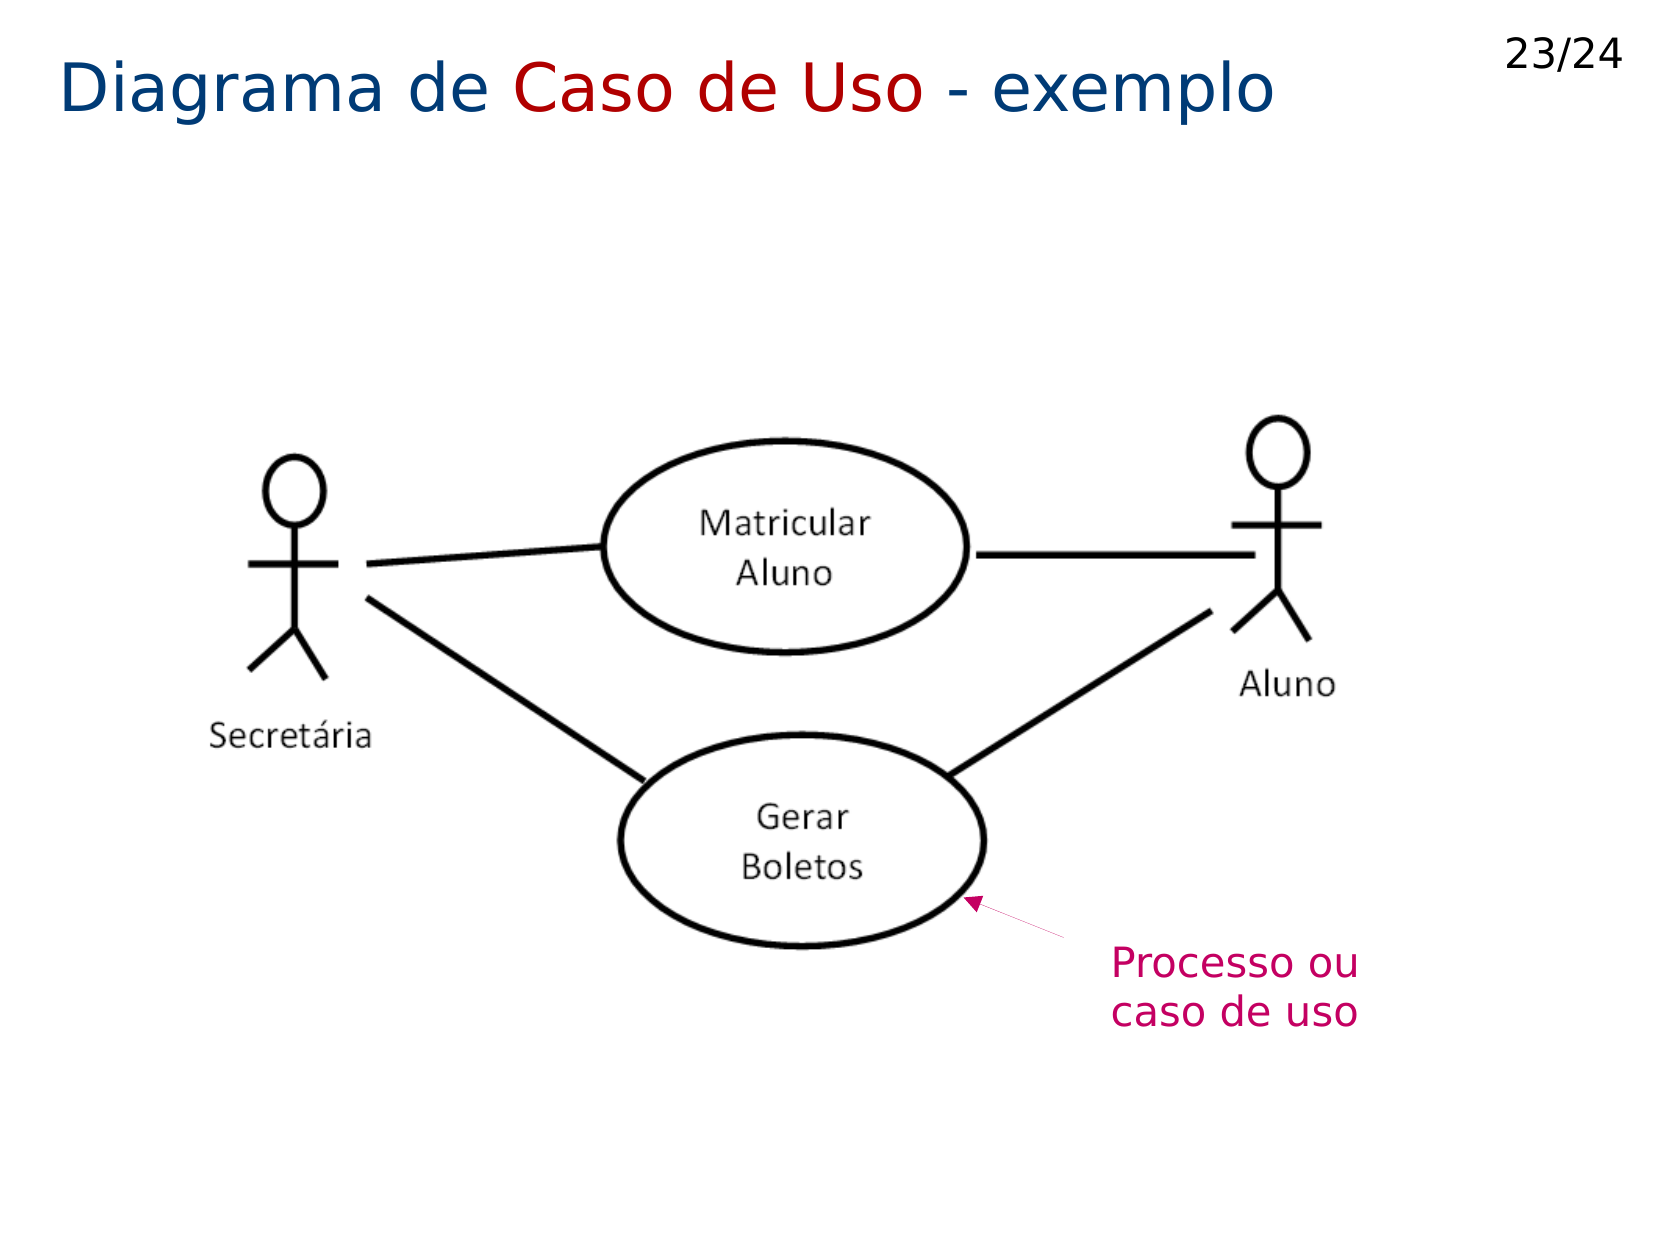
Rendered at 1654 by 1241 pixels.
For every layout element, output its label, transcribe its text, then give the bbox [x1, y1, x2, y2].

picture [198, 401, 1364, 973]
title Diagrama de Caso de Uso - exemplo [59, 29, 1506, 148]
text_box Processo ou caso de uso [1095, 931, 1483, 1112]
